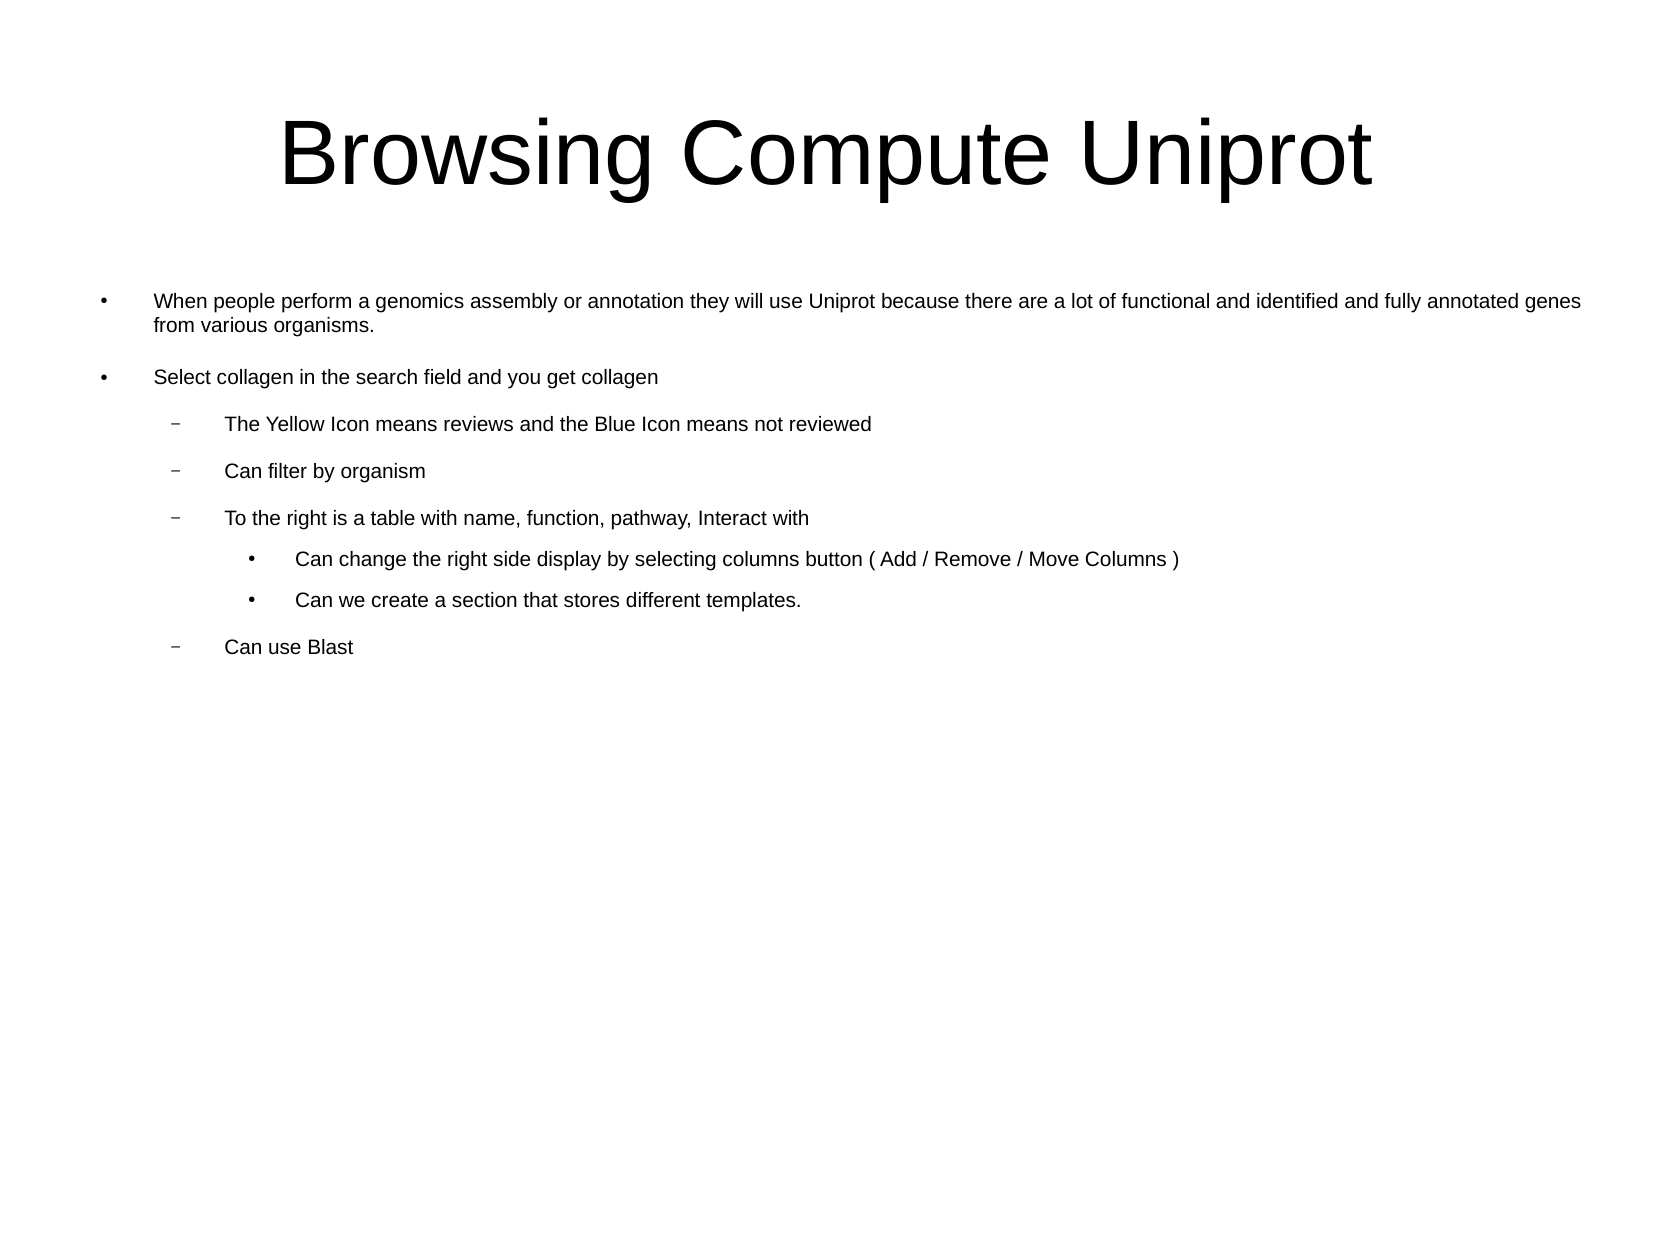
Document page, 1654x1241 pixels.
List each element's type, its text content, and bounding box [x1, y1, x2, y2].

title Browsing Compute Uniprot [82, 49, 1571, 257]
list When people perform a genomics assembly or annotation they will use Uniprot because there are a lot of functional and identified and fully annotated genes from various organisms. Select collagen in the search field and you get collagen The Yellow Icon means reviews and the Blue Icon means not reviewed Can filter by organism To the right is a table with name, function, pathway, Interact with Can change the right side display by selecting columns button ( Add / Remove / Move Columns ) Can we create a section that stores different templates. Can use Blast [82, 290, 1583, 1217]
